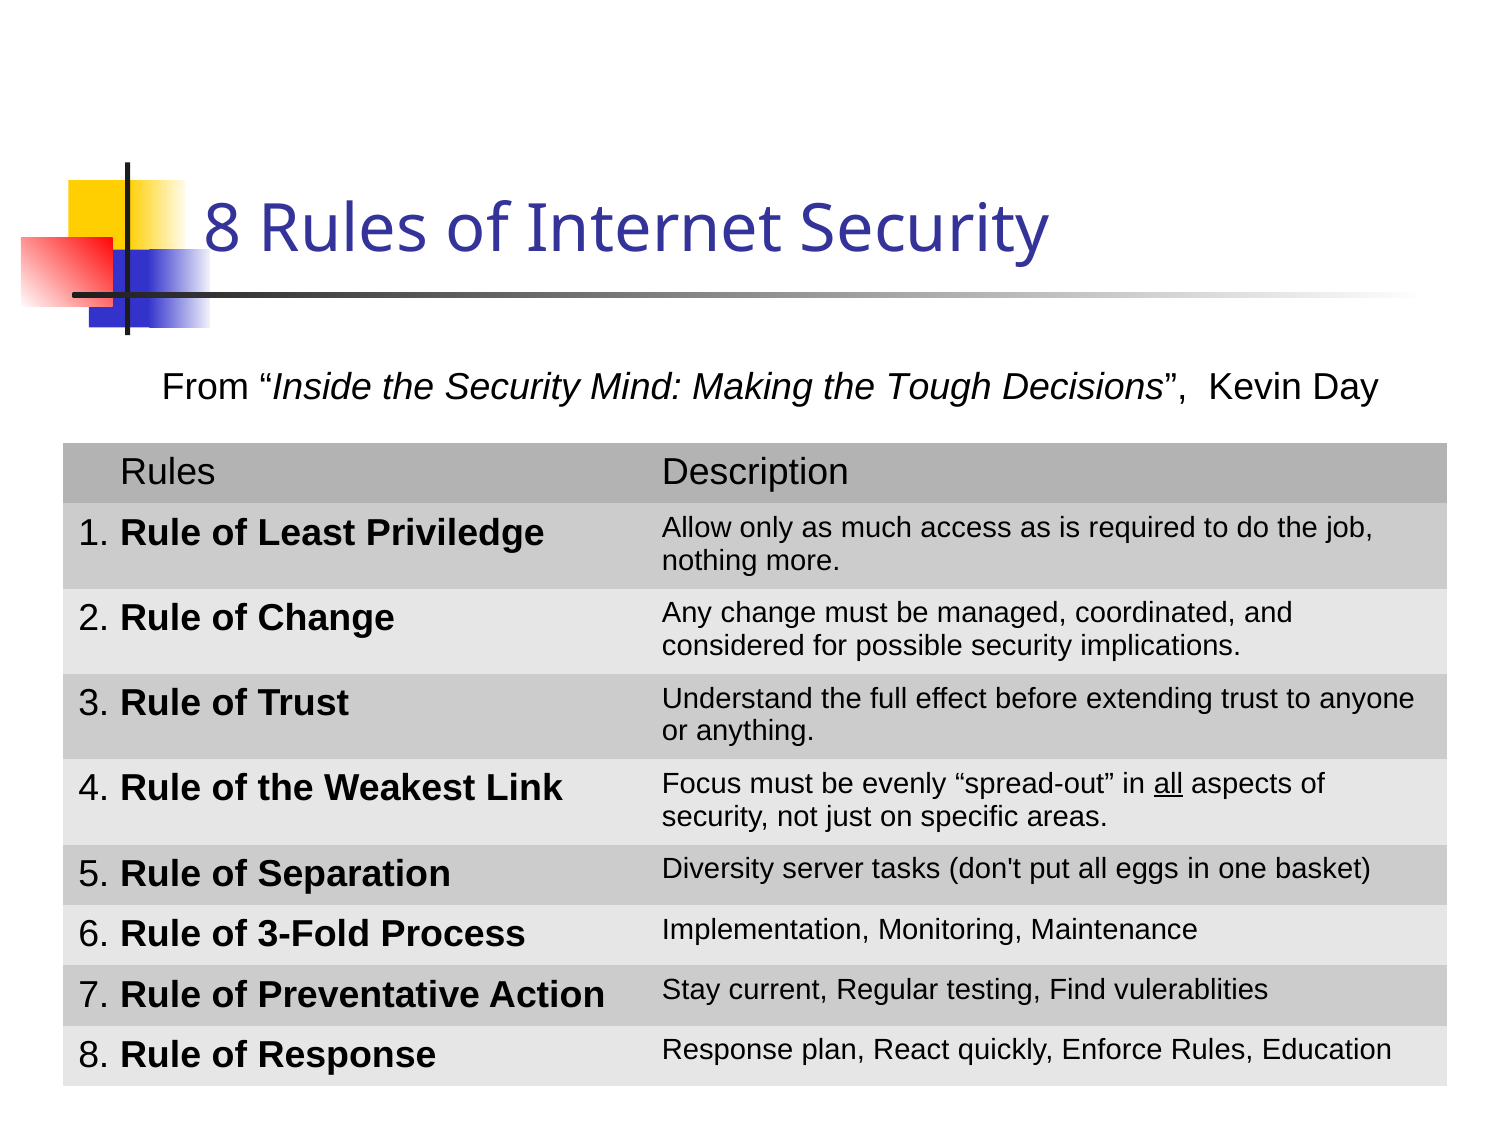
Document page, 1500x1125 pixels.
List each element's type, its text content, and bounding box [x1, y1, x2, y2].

table_cell 1. Rule of Least Priviledge [63, 503, 647, 589]
table_cell Understand the full effect before extending trust to anyone or anything. [647, 674, 1447, 759]
table_cell 8. Rule of Response [63, 1026, 647, 1086]
table_cell Implementation, Monitoring, Maintenance [647, 905, 1447, 965]
table_cell 5. Rule of Separation [63, 845, 647, 905]
table_header Rules [63, 443, 647, 503]
table_cell Stay current, Regular testing, Find vulerablities [647, 965, 1447, 1026]
table_cell 3. Rule of Trust [63, 674, 647, 759]
table_cell 6. Rule of 3-Fold Process [63, 905, 647, 965]
table_cell Allow only as much access as is required to do the job, nothing more. [647, 503, 1447, 589]
table_cell 2. Rule of Change [63, 589, 647, 674]
text_box From “Inside the Security Mind: Making the Tough Decisions”, Kevin Day [146, 354, 1394, 415]
table_cell Any change must be managed, coordinated, and considered for possible security implications. [647, 589, 1447, 674]
table_cell 4. Rule of the Weakest Link [63, 759, 647, 845]
table_cell Focus must be evenly “spread-out” in all aspects of security, not just on specific areas. [647, 759, 1447, 845]
table_header Description [647, 443, 1447, 503]
table_cell Response plan, React quickly, Enforce Rules, Education [647, 1026, 1447, 1086]
table_cell Diversity server tasks (don't put all eggs in one basket) [647, 845, 1447, 905]
table_cell 7. Rule of Preventative Action [63, 965, 647, 1026]
title 8 Rules of Internet Security [188, 35, 1468, 276]
